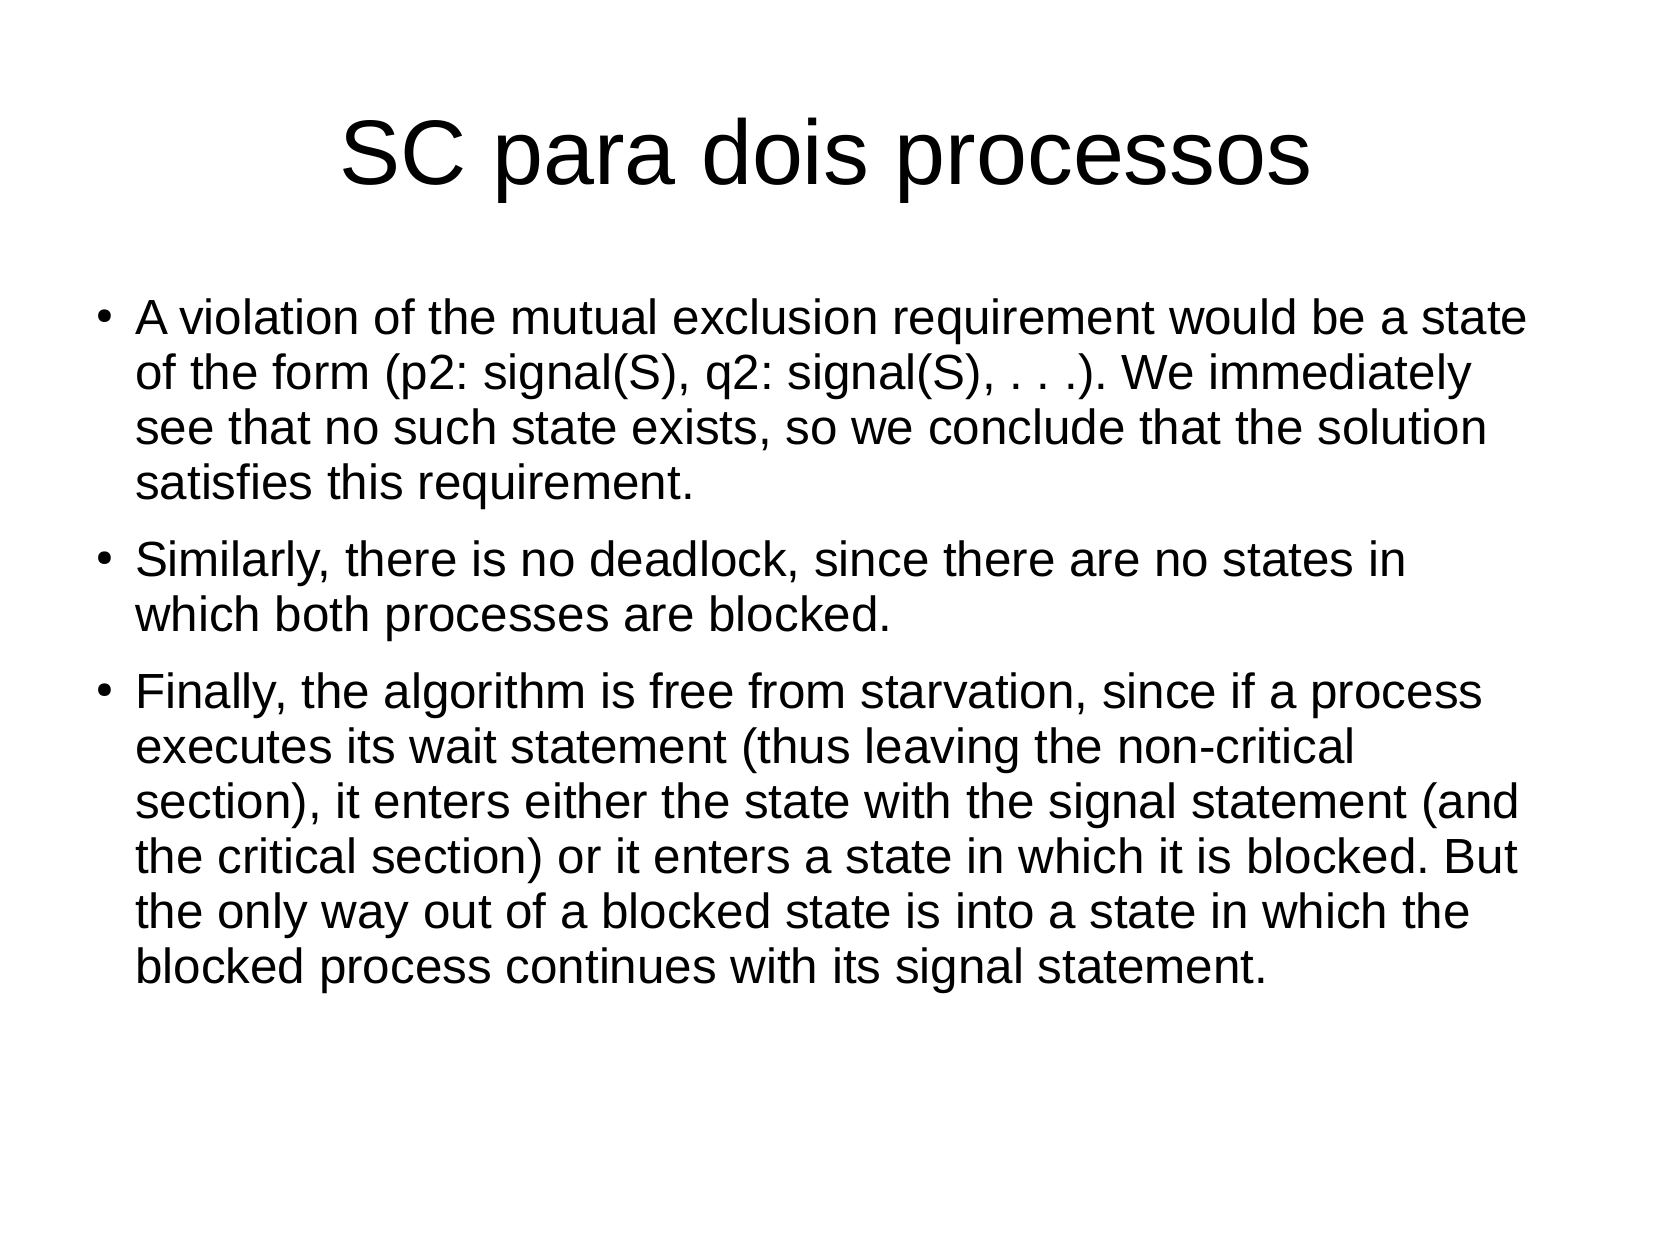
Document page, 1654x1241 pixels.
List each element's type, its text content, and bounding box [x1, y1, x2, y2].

title SC para dois processos [82, 49, 1571, 257]
list A violation of the mutual exclusion requirement would be a state of the form (p2: signal(S), q2: signal(S), . . .). We immediately see that no such state exists, so we conclude that the solution satisfies this requirement. Similarly, there is no deadlock, since there are no states in which both processes are blocked. Finally, the algorithm is free from starvation, since if a process executes its wait statement (thus leaving the non-critical section), it enters either the state with the signal statement (and the critical section) or it enters a state in which it is blocked. But the only way out of a blocked state is into a state in which the blocked process continues with its signal statement. [82, 290, 1538, 1010]
